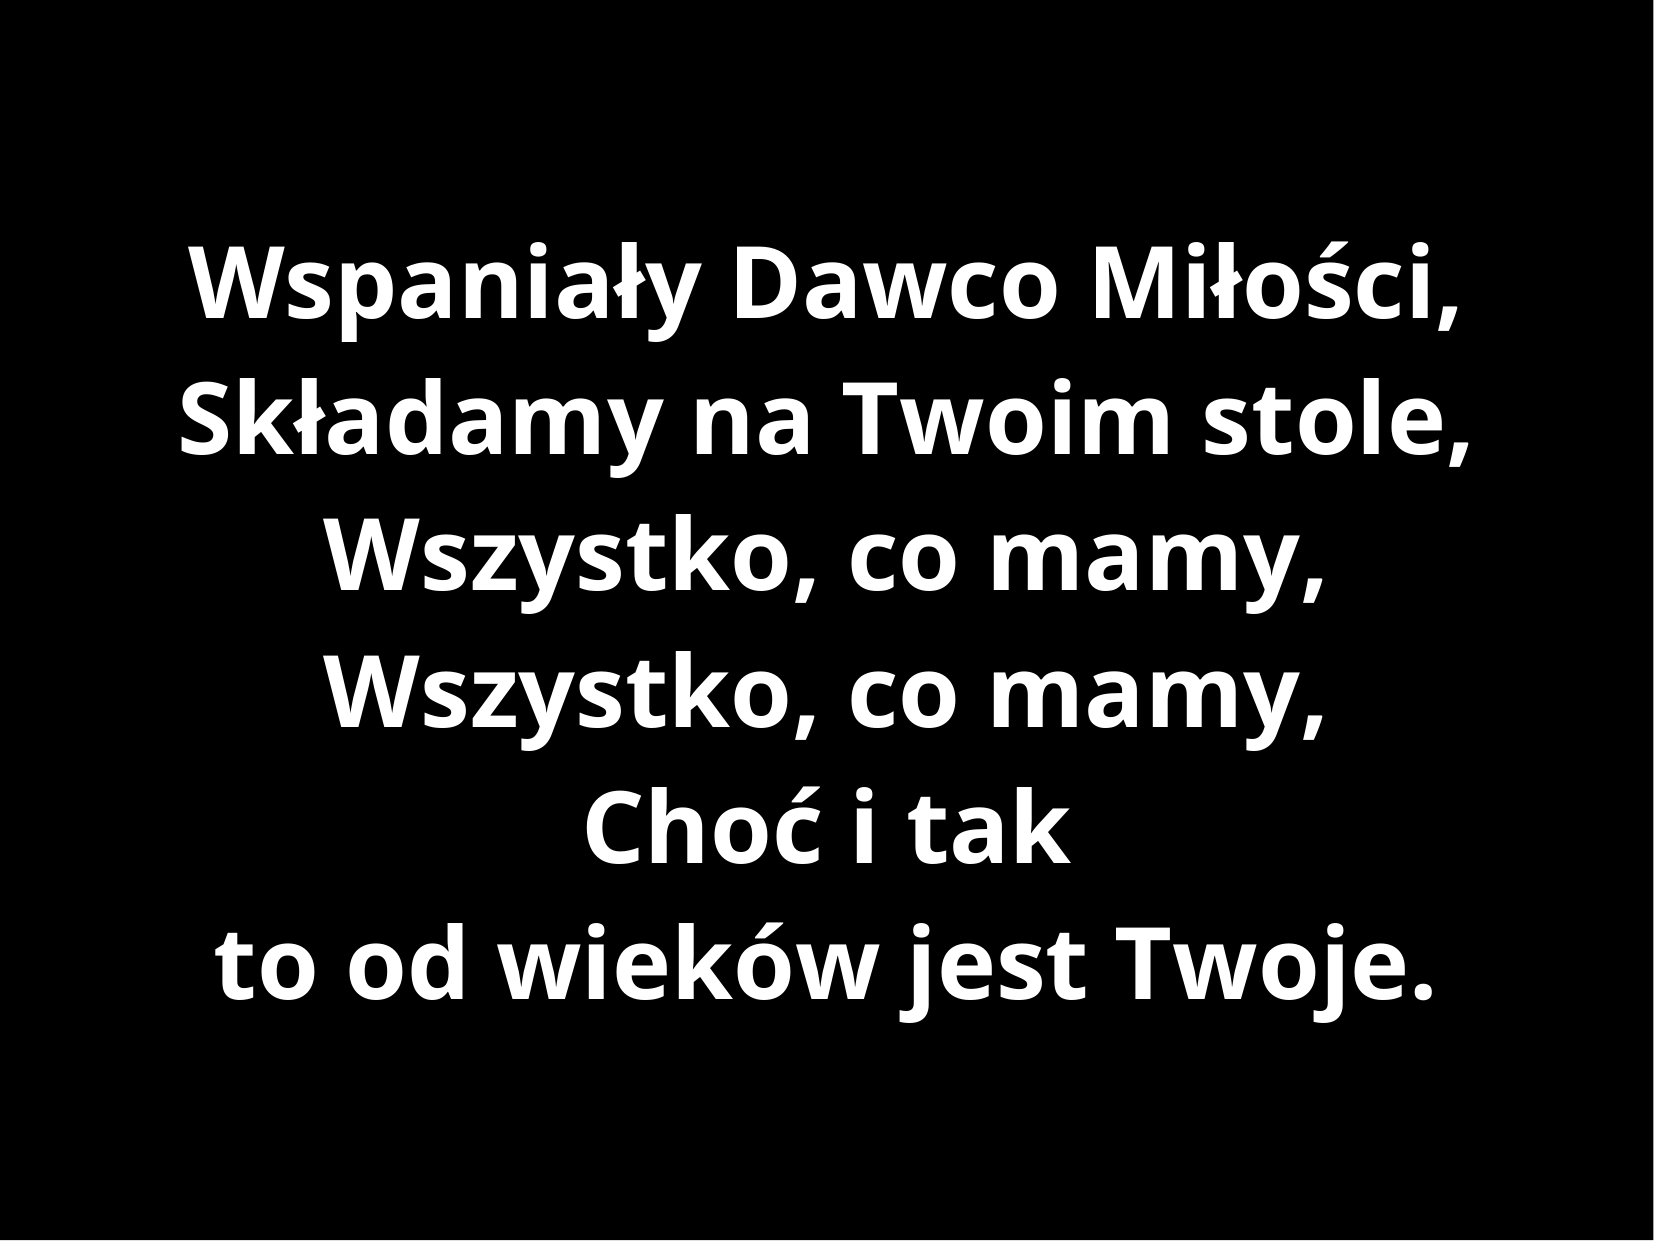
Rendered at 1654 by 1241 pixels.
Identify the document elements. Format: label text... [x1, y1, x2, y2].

title Wspaniały Dawco Miłości, Składamy na Twoim stole, Wszystko, co mamy, Wszystko, co mamy, Choć i tak to od wieków jest Twoje. [0, 0, 1654, 1241]
